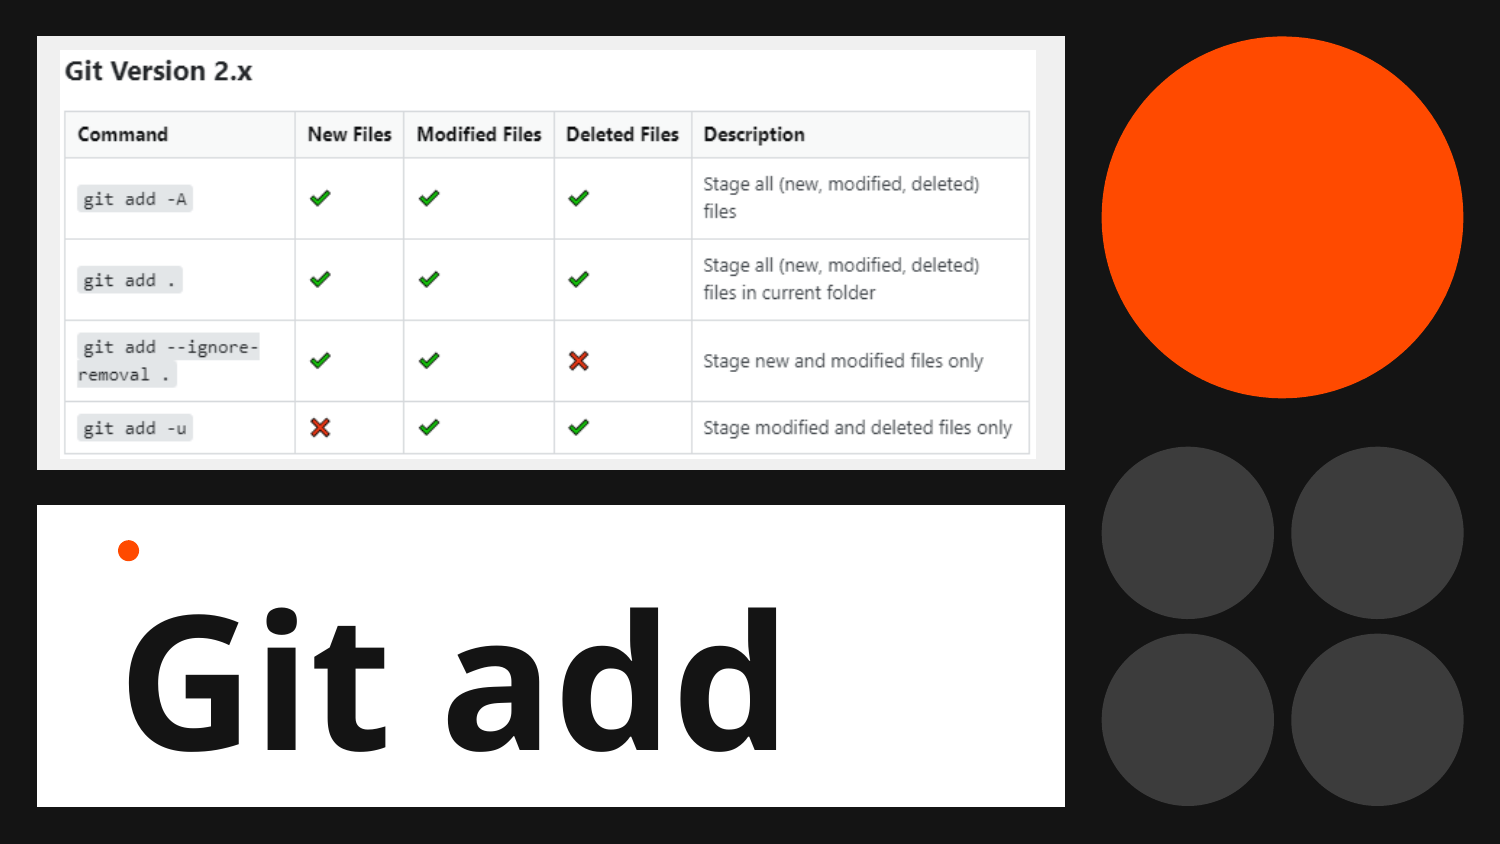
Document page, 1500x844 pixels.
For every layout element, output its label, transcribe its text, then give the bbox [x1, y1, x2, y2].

title Git add [118, 600, 970, 785]
text_box [1101, 446, 1274, 620]
text_box [1291, 446, 1464, 620]
text_box [118, 540, 140, 562]
text_box [1101, 633, 1274, 806]
text_box [1101, 36, 1464, 399]
picture [60, 50, 1036, 459]
text_box [1291, 633, 1464, 806]
